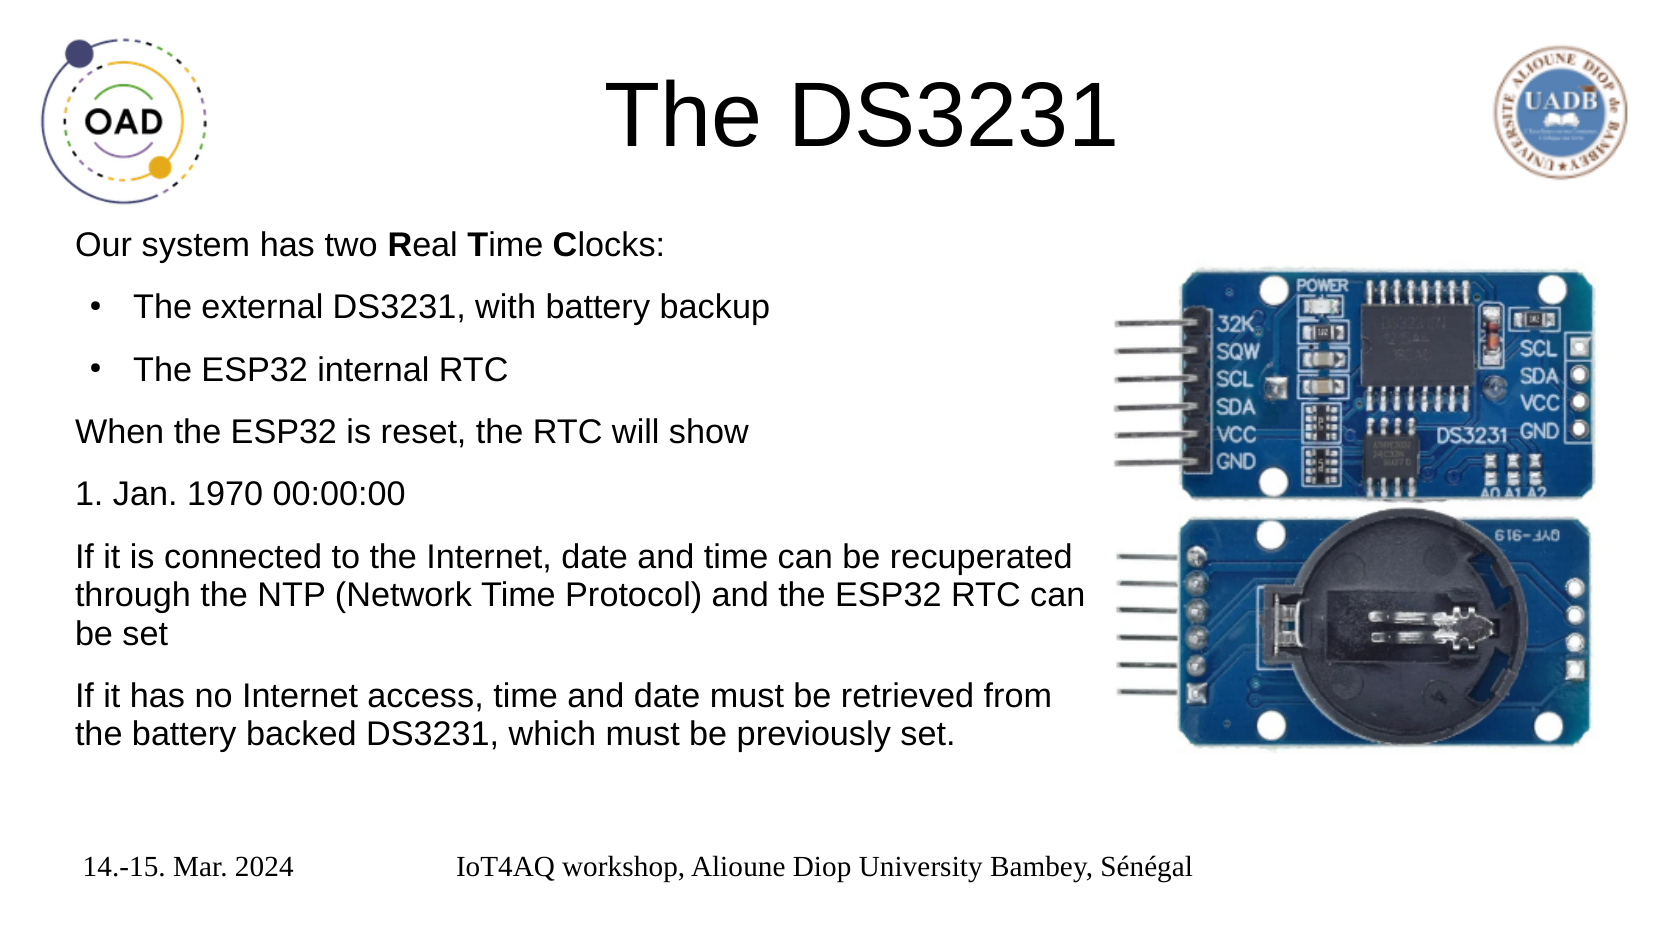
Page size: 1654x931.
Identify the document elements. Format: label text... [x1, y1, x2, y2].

picture [0, 24, 242, 225]
list Our system has two Real Time Clocks: The external DS3231, with battery backup The ESP32 internal RTC When the ESP32 is reset, the RTC will show 1. Jan. 1970 00:00:00 If it is connected to the Internet, date and time can be recuperated through the NTP (Network Time Protocol) and the ESP32 RTC can be set If it has no Internet access, time and date must be retrieved from the battery backed DS3231, which must be previously set. [75, 225, 1088, 765]
picture [1482, 37, 1641, 188]
picture [1087, 257, 1641, 788]
title The DS3231 [278, 37, 1446, 193]
